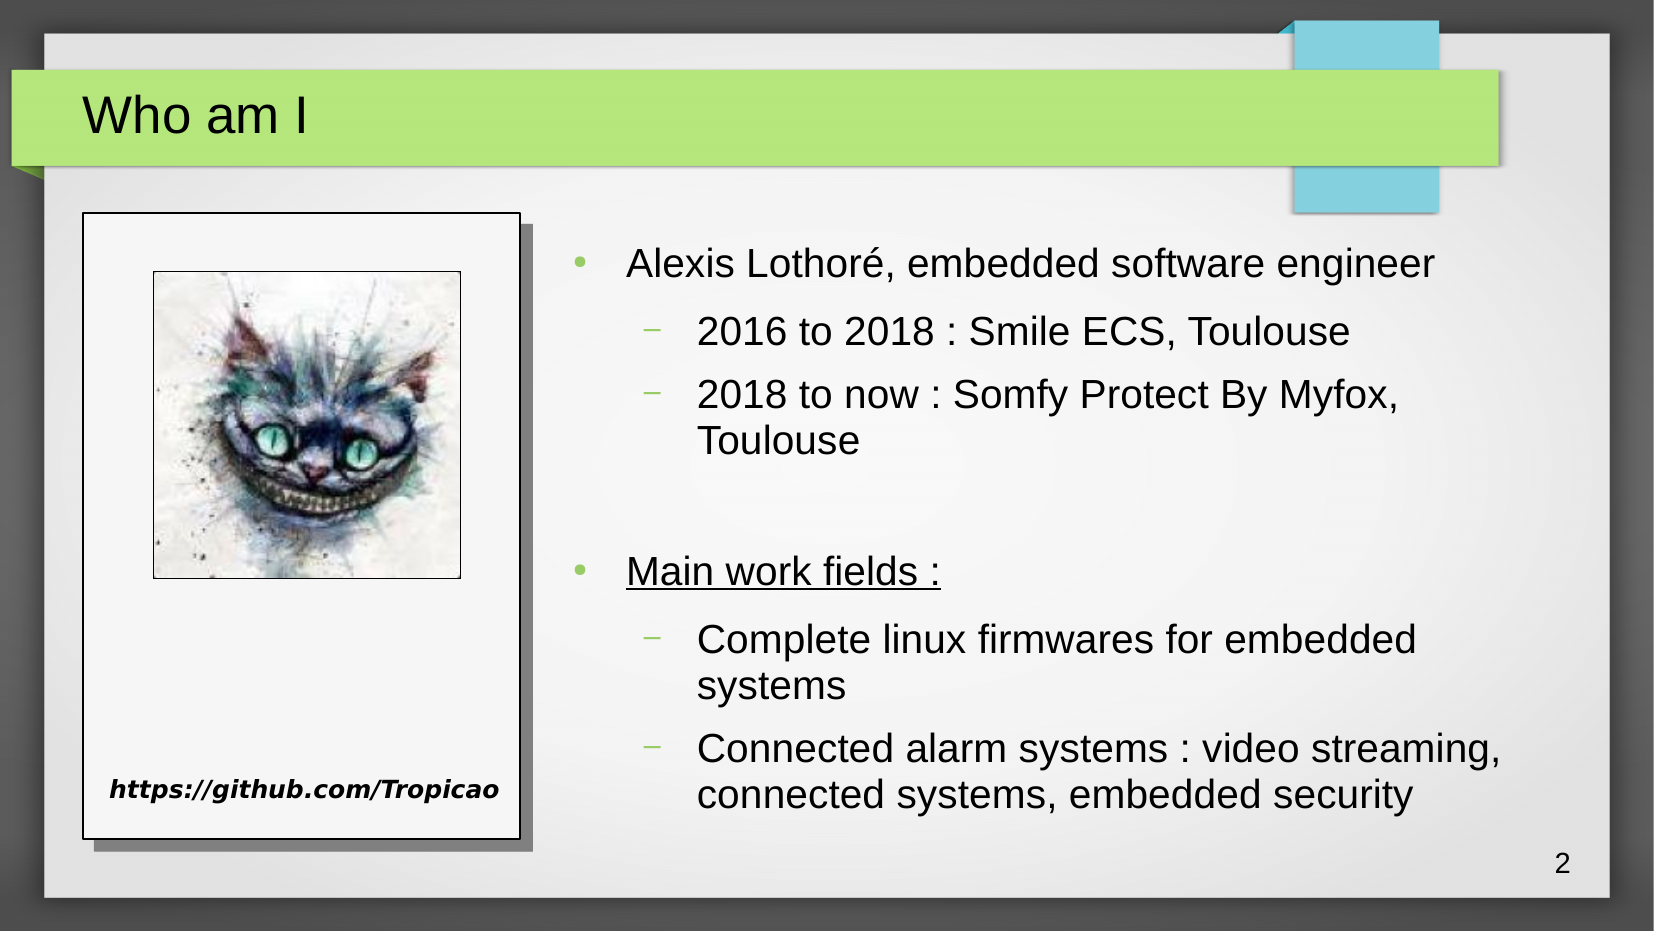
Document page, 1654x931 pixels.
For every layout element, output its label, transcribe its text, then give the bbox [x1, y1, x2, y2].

text_box [82, 212, 520, 839]
text_box https://github.com/Tropicao [94, 767, 520, 827]
list Alexis Lothoré, embedded software engineer 2016 to 2018 : Smile ECS, Toulouse 2018 to now : Somfy Protect By Myfox, Toulouse Main work fields : Complete linux firmwares for embedded systems Connected alarm systems : video streaming, connected systems, embedded security [555, 240, 1571, 818]
title Who am I [82, 70, 1264, 160]
picture [0, 0, 1654, 931]
